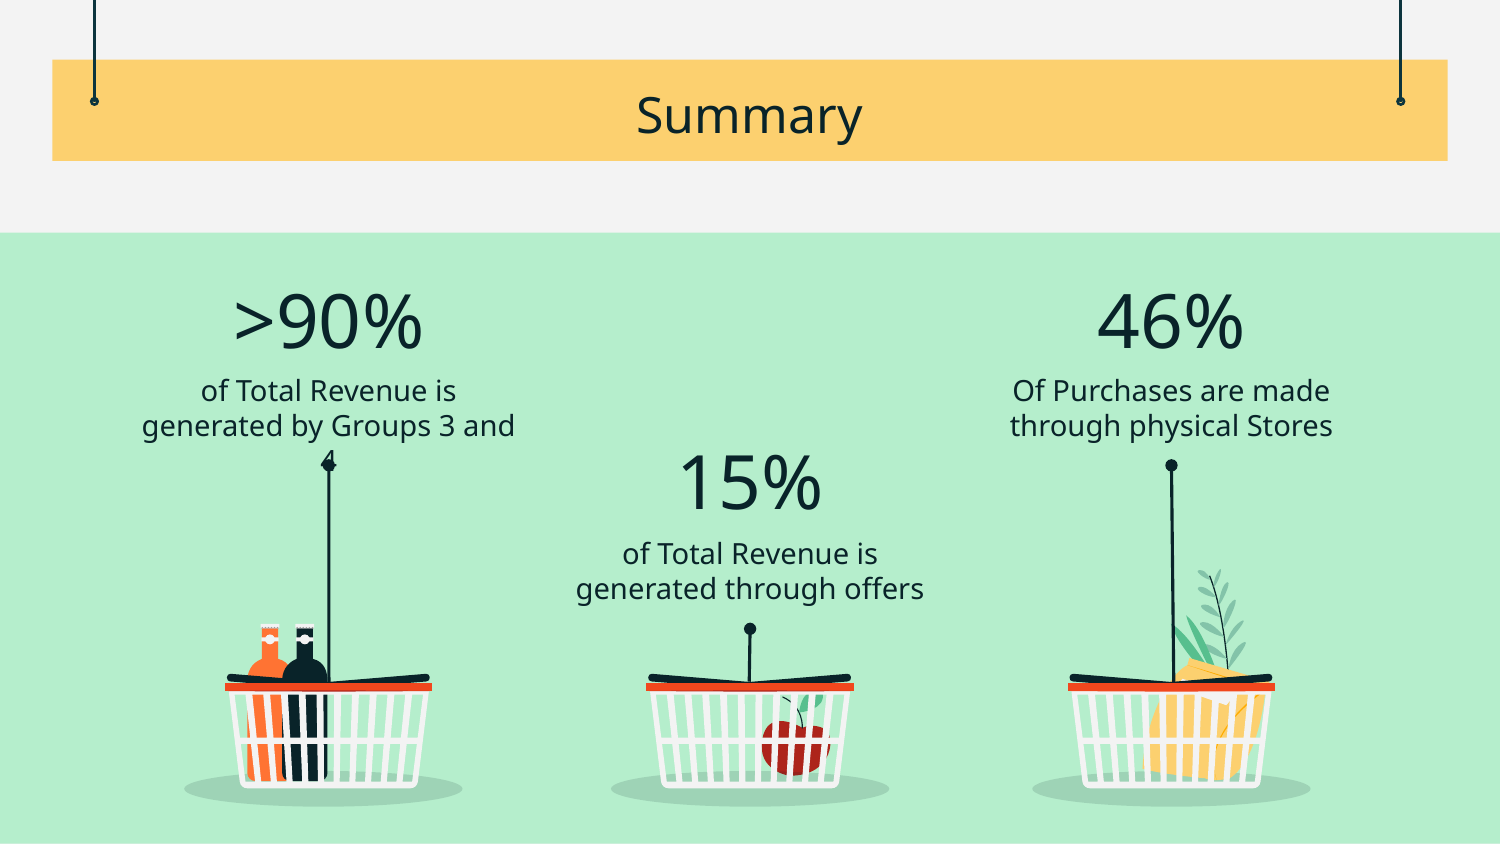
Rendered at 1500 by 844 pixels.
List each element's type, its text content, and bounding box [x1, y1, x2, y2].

subtitle Of Purchases are made through physical Stores [961, 377, 1382, 466]
subtitle of Total Revenue is generated through offers [539, 537, 961, 629]
subtitle of Total Revenue is generated by Groups 3 and 4 [118, 377, 540, 466]
text_box [610, 673, 890, 807]
text_box [1032, 568, 1311, 807]
title 15% [539, 421, 961, 537]
text_box [52, 0, 1448, 161]
text_box [184, 623, 463, 807]
title Summary [225, 68, 1274, 164]
title 46% [961, 261, 1382, 377]
title >90% [118, 261, 540, 377]
